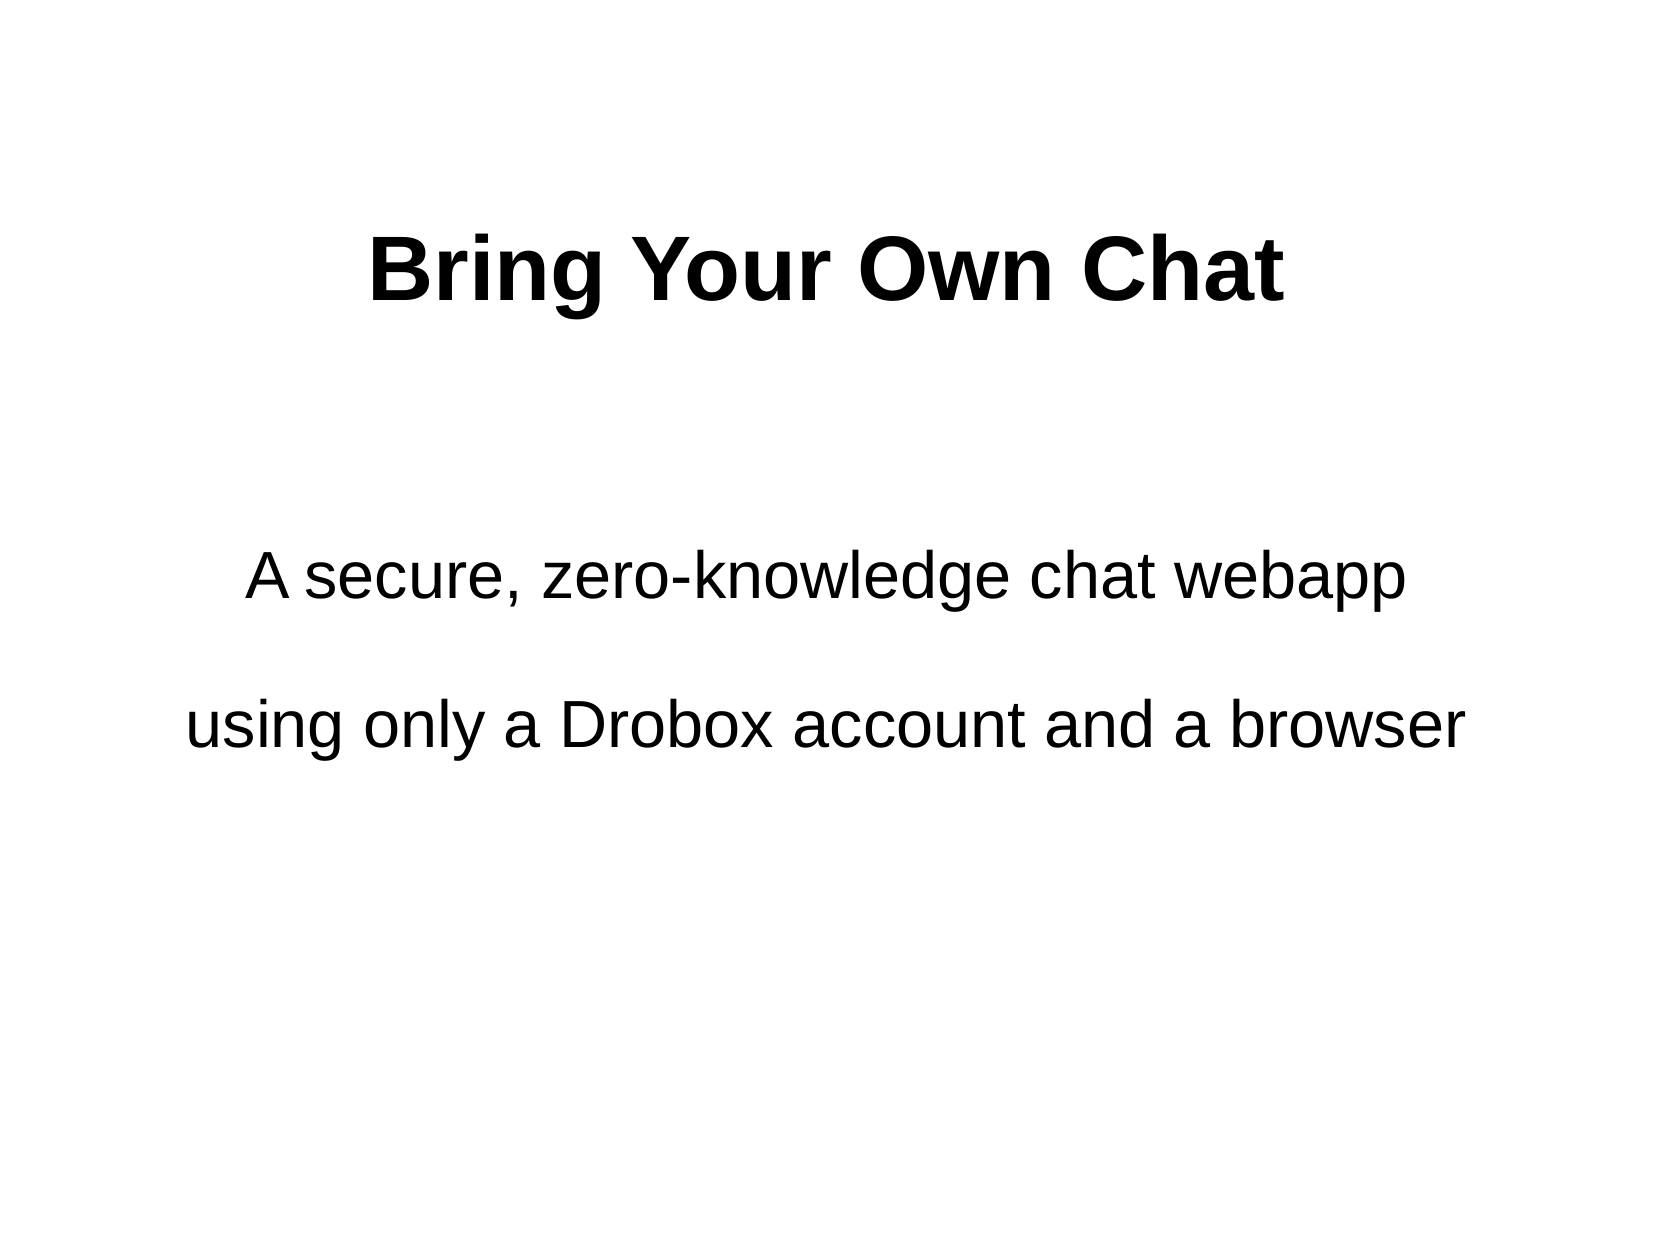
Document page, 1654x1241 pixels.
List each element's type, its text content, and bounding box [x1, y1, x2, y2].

subtitle A secure, zero-knowledge chat webapp using only a Drobox account and a browser [82, 290, 1571, 1010]
title Bring Your Own Chat [82, 165, 1571, 290]
